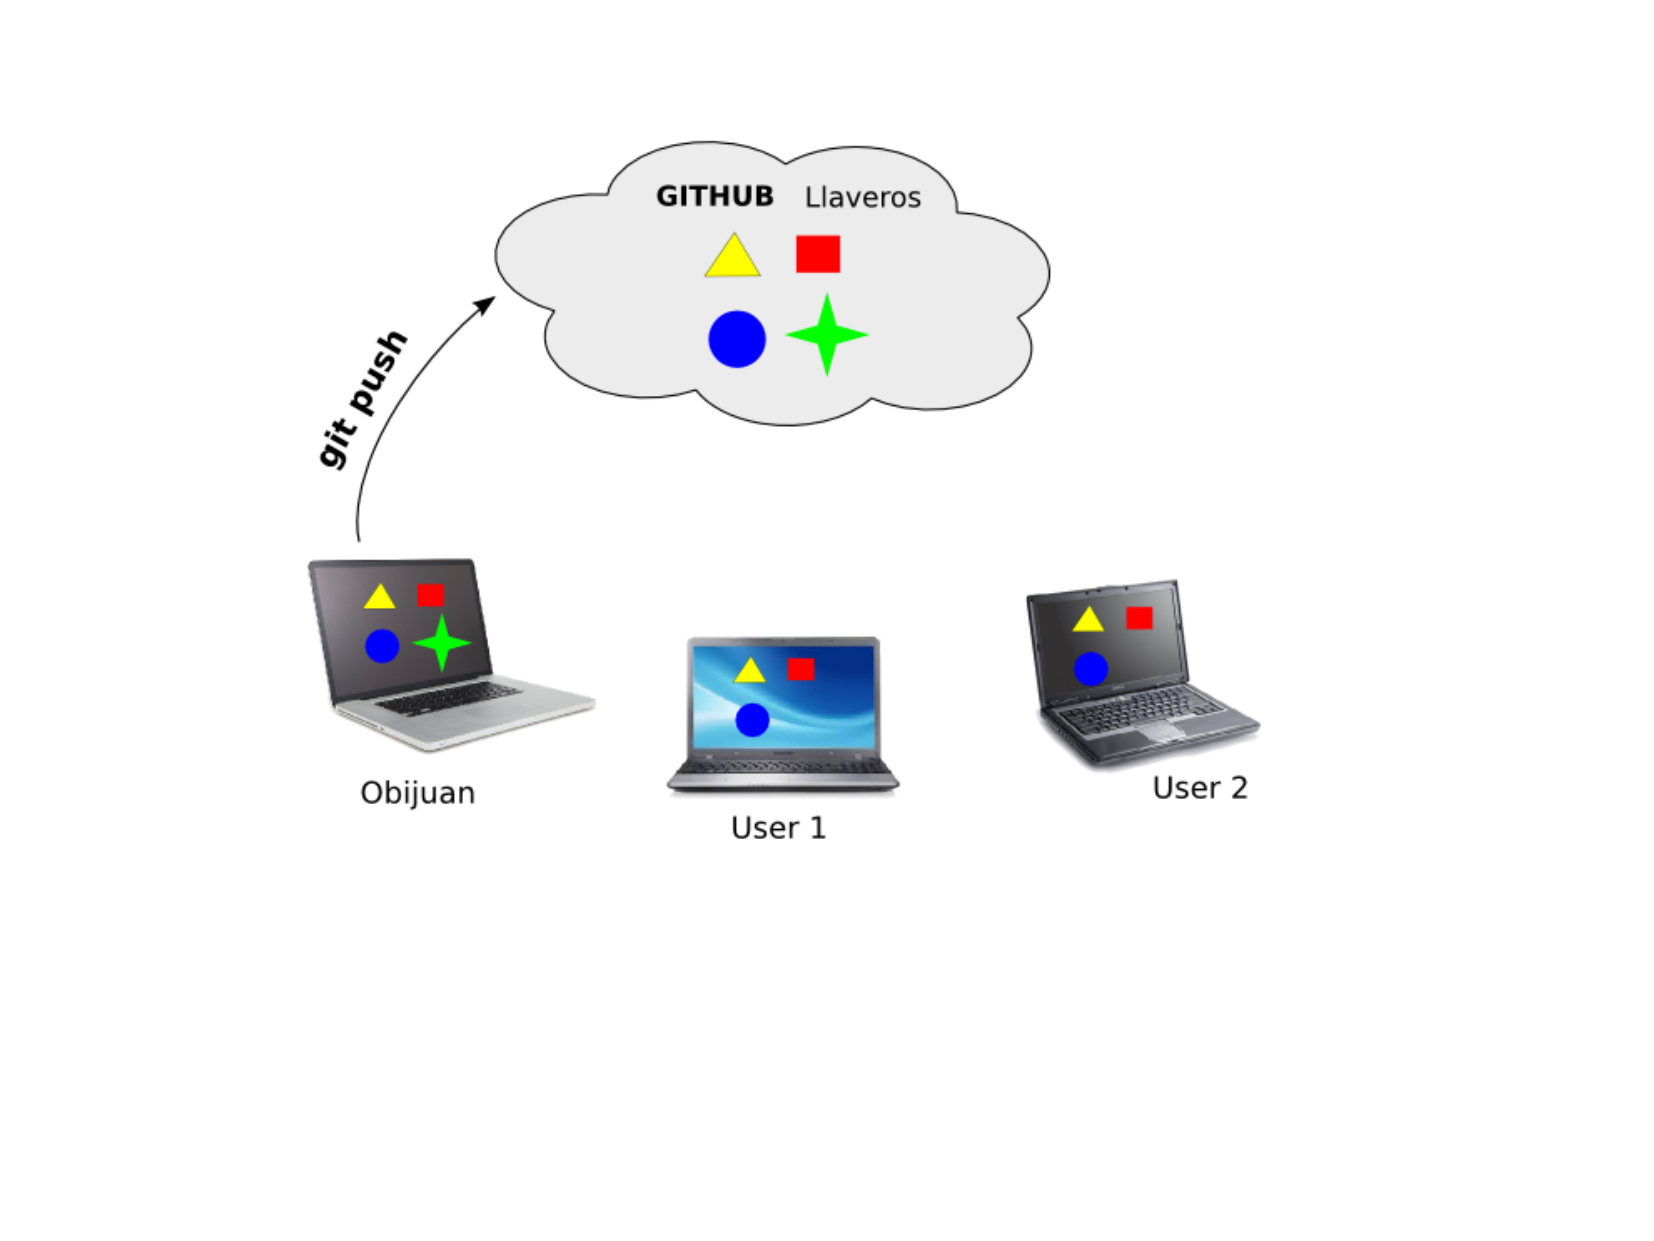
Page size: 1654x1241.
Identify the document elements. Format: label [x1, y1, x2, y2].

picture [281, 113, 1286, 844]
